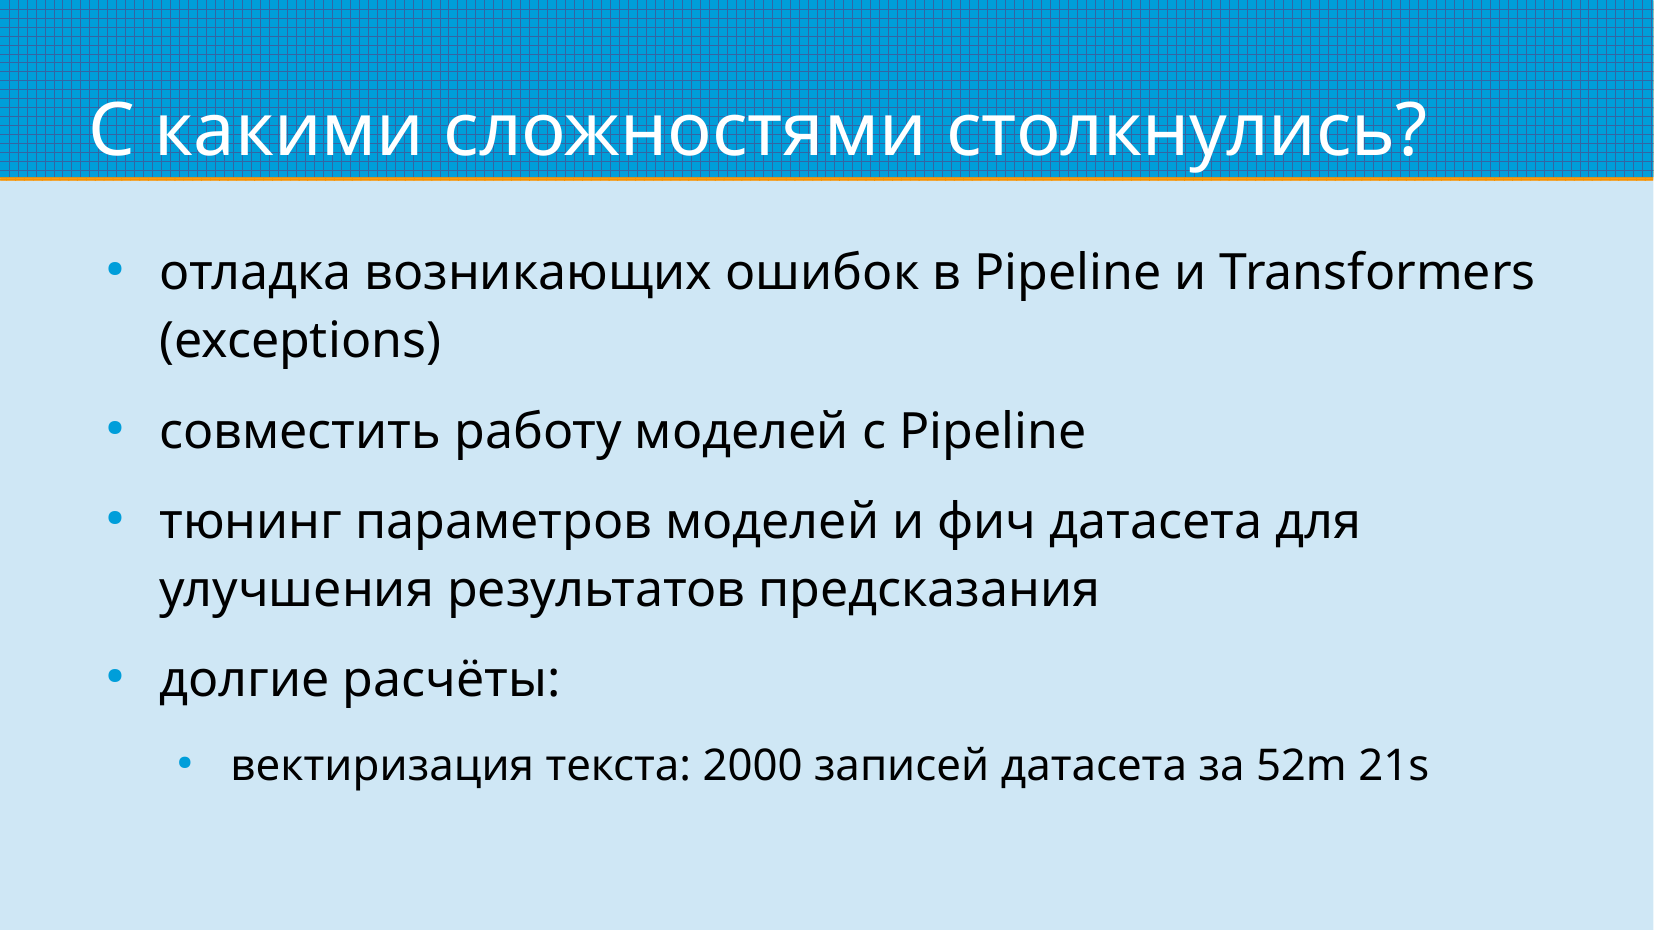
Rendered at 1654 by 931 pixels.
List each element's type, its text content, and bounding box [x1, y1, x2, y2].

list отладка возникающих ошибок в Pipeline и Transformers (exceptions) совместить работу моделей с Pipeline тюнинг параметров моделей и фич датасета для улучшения результатов предсказания долгие расчёты: вектиризация текста: 2000 записей датасета за 52m 21s [88, 236, 1565, 813]
title С какими сложностями столкнулись? [88, 14, 1565, 178]
